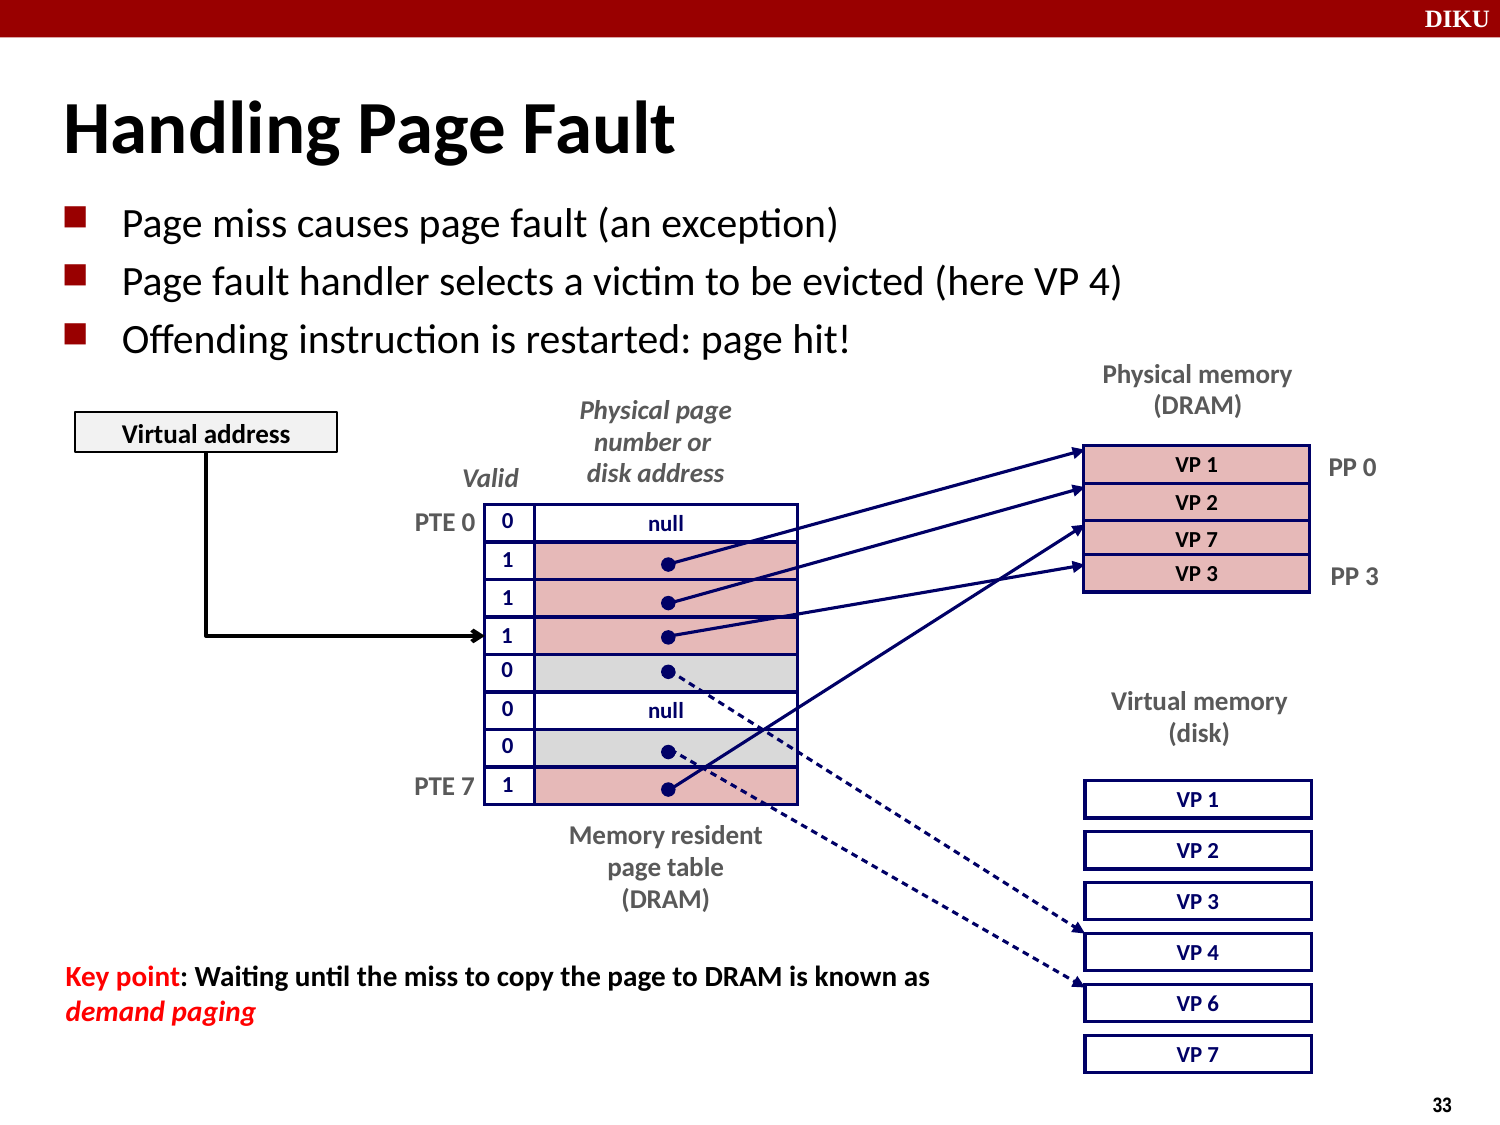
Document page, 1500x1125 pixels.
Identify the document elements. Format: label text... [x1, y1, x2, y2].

text_box VP 1 [1083, 445, 1310, 484]
text_box null [759, 531, 798, 542]
text_box Virtual memory (disk) [1075, 677, 1323, 772]
text_box VP 1 [1084, 780, 1312, 819]
text_box Key point: Waiting until the miss to copy the page to DRAM is known as demand paging [50, 950, 1000, 1055]
text_box null [536, 693, 798, 730]
text_box PTE 0 [385, 493, 491, 549]
text_box VP 7 [1083, 521, 1310, 554]
text_box 0 [486, 648, 531, 699]
text_box Valid [447, 454, 560, 510]
text_box 1 [486, 614, 531, 648]
text_box null [536, 504, 798, 542]
text_box Physical memory (DRAM) [1065, 350, 1330, 445]
text_box Handling Page Fault [48, 59, 1408, 188]
text_box 0 [491, 499, 532, 537]
text_box VP 3 [1084, 882, 1312, 920]
text_box Memory resident page table (DRAM) [531, 811, 801, 945]
text_box Virtual address [74, 412, 338, 453]
text_box 1 [487, 537, 532, 576]
text_box 0 [487, 687, 532, 724]
text_box PP 0 [1307, 439, 1398, 495]
text_box VP 6 [1084, 984, 1312, 1022]
text_box VP 2 [1083, 484, 1310, 521]
text_box 1 [487, 576, 532, 627]
text_box PTE 7 [385, 758, 490, 814]
text_box VP 7 [1084, 1035, 1312, 1073]
text_box VP 3 [1083, 554, 1310, 593]
text_box Page miss causes page fault (an exception) Page fault handler selects a victim to be evicted (here VP 4) Offending instruction is restarted: page hit! [50, 188, 1414, 313]
text_box VP 2 [1084, 831, 1312, 869]
text_box [536, 542, 798, 693]
text_box 1 [490, 775, 532, 814]
text_box Physical page number or disk address [547, 374, 765, 509]
text_box VP 4 [1084, 933, 1312, 971]
text_box 0 [487, 724, 532, 775]
text_box [536, 730, 798, 805]
text_box PP 3 [1310, 548, 1400, 604]
text_box null [768, 711, 798, 730]
